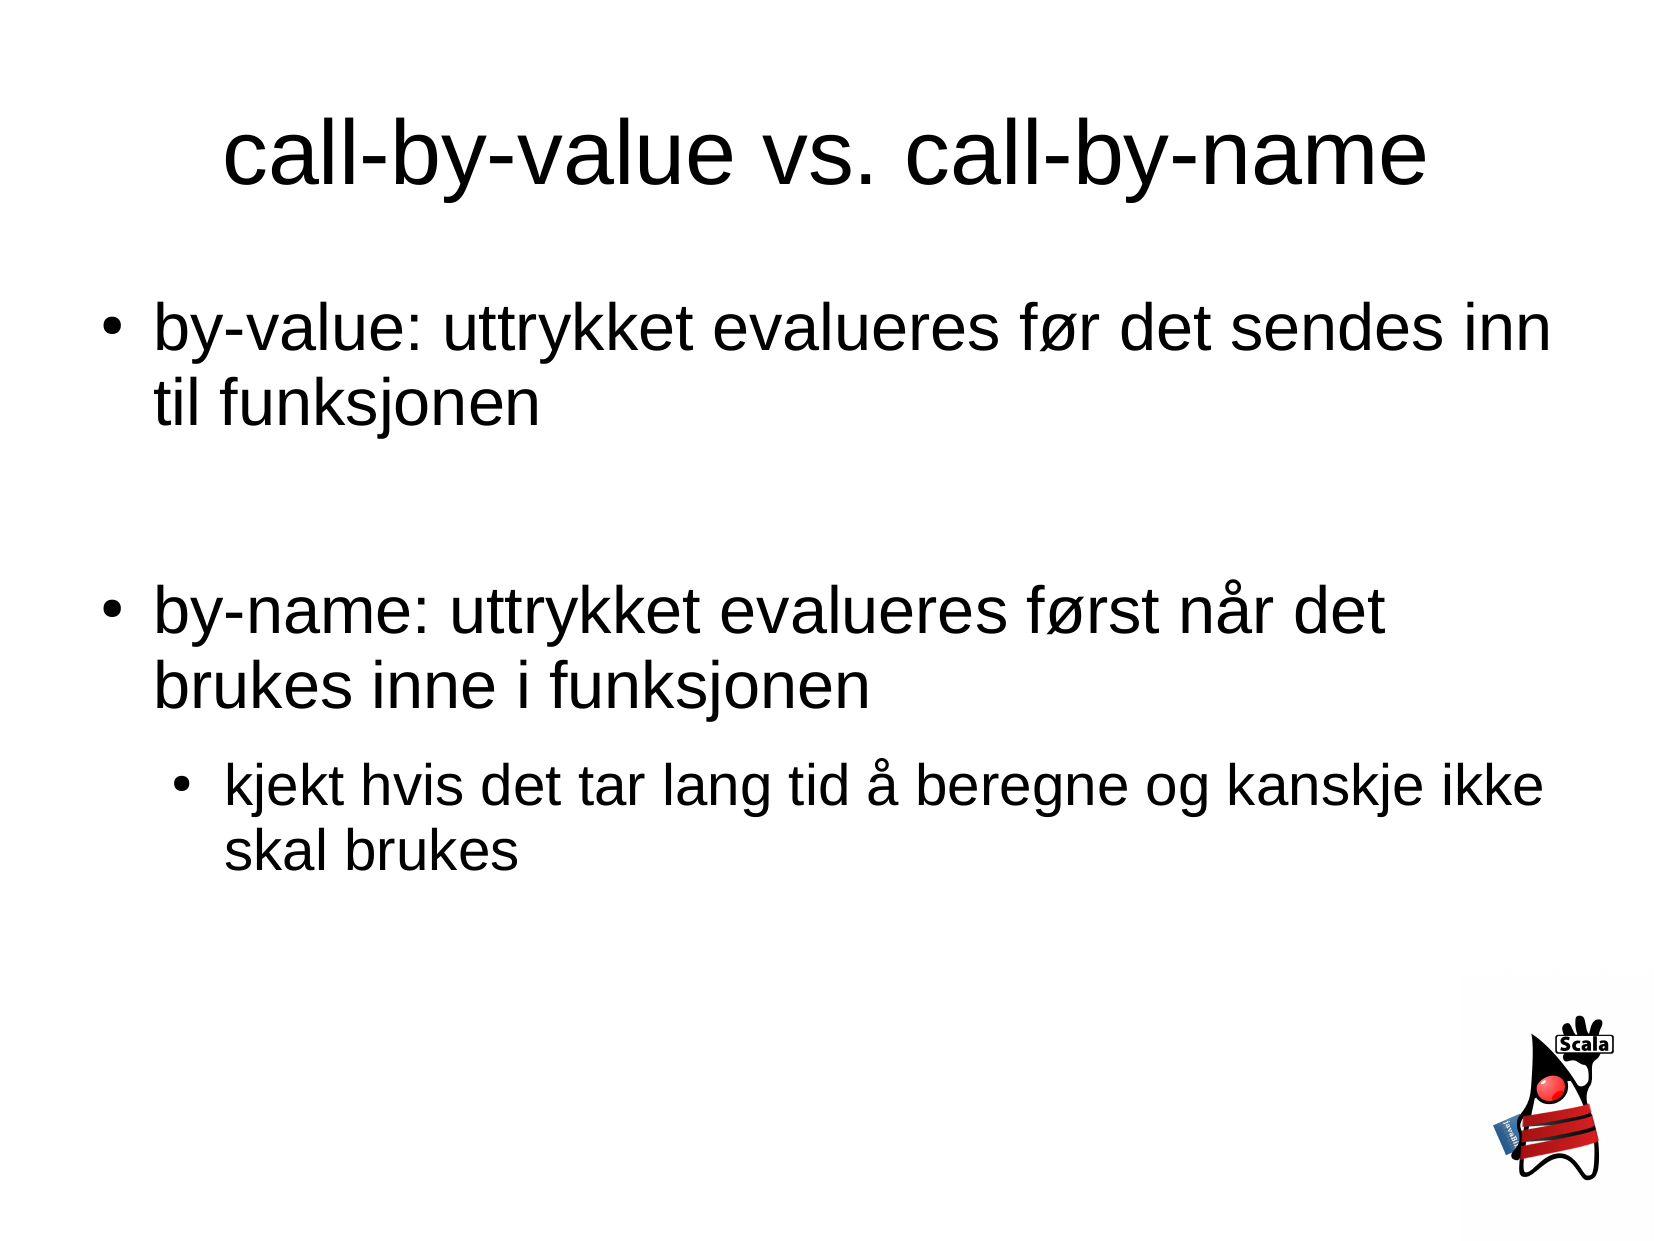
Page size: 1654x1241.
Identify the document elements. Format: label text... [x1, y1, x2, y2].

list by-value: uttrykket evalueres før det sendes inn til funksjonen by-name: uttrykket evalueres først når det brukes inne i funksjonen kjekt hvis det tar lang tid å beregne og kanskje ikke skal brukes [82, 290, 1571, 1109]
title call-by-value vs. call-by-name [82, 56, 1571, 250]
picture [1462, 969, 1654, 1241]
